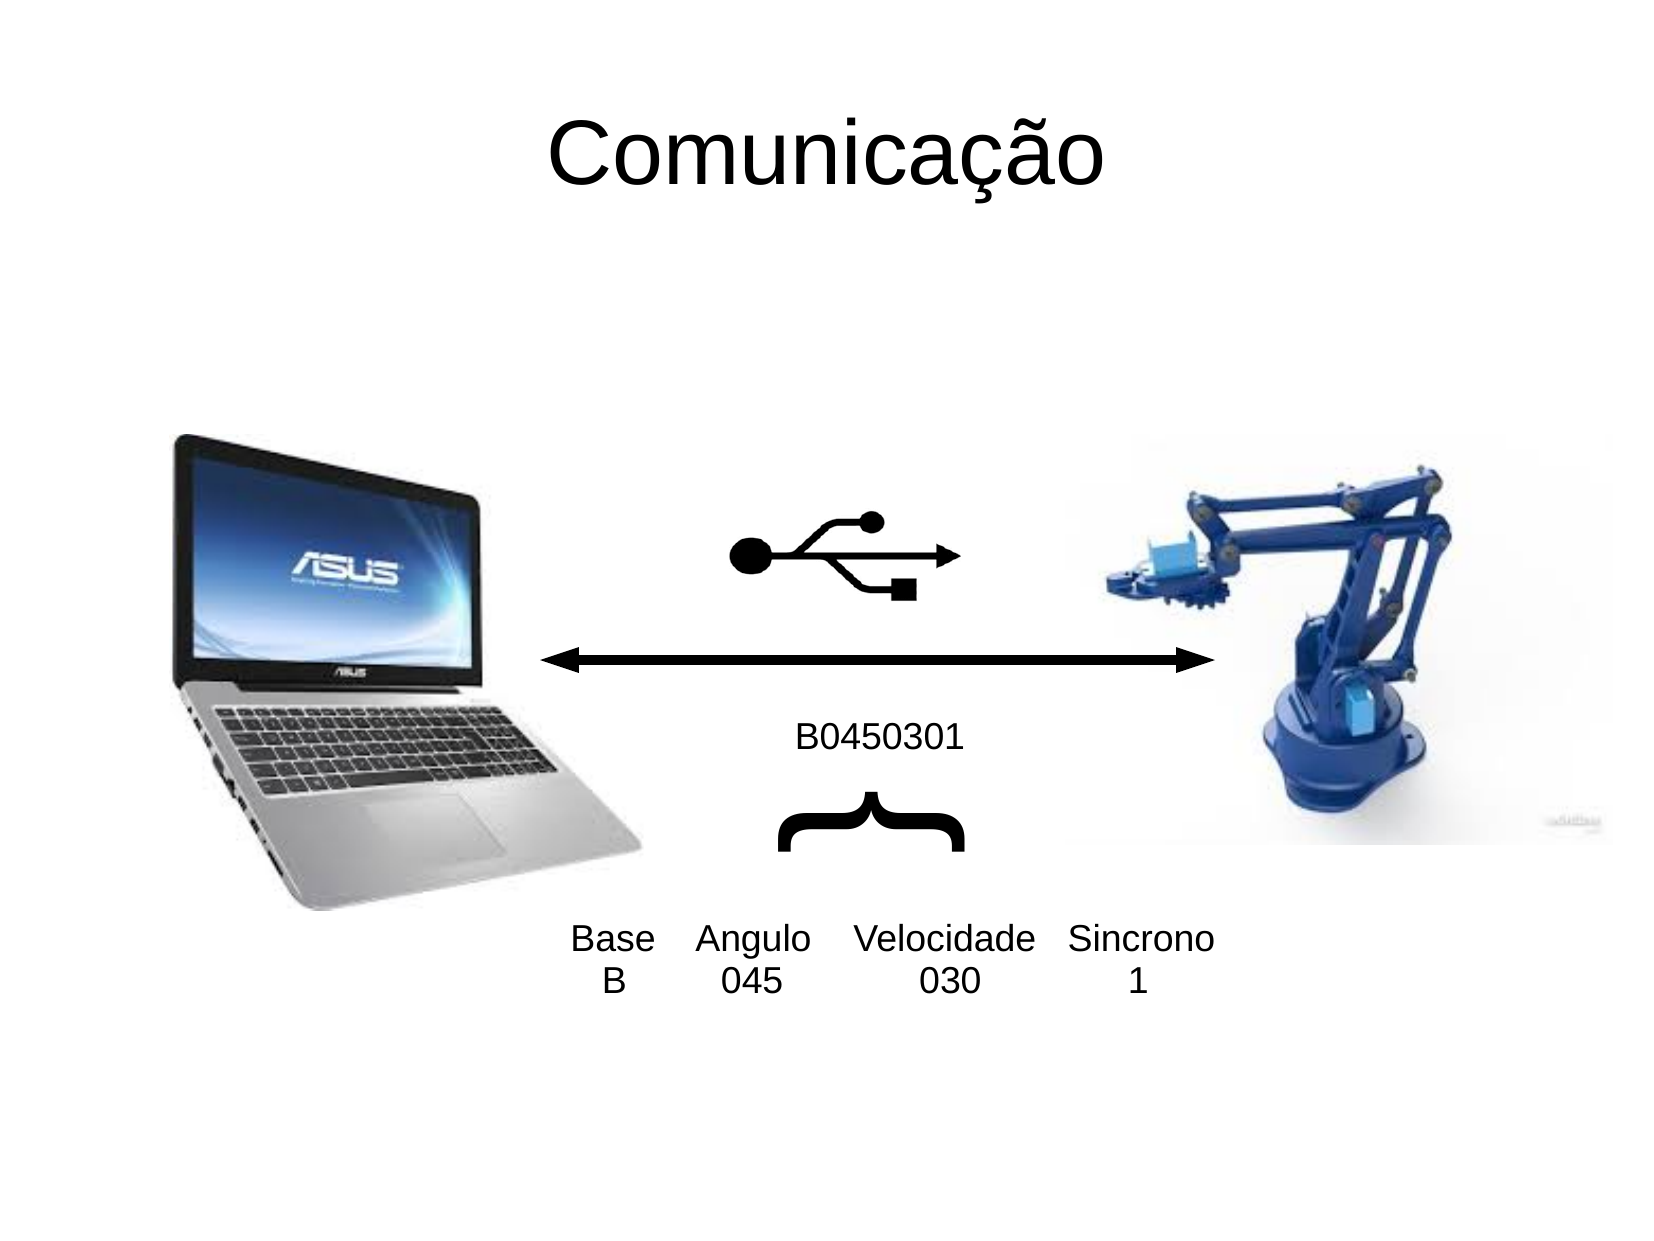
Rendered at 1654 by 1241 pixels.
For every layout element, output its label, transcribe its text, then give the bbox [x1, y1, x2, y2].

picture [169, 434, 646, 911]
picture [729, 479, 961, 631]
picture [1065, 434, 1613, 845]
text_box B0450301 [780, 708, 980, 735]
text_box } [735, 735, 1253, 871]
title Comunicação [82, 49, 1571, 257]
text_box Base Angulo Velocidade Sincrono B 045 030 1 [555, 910, 1231, 1010]
